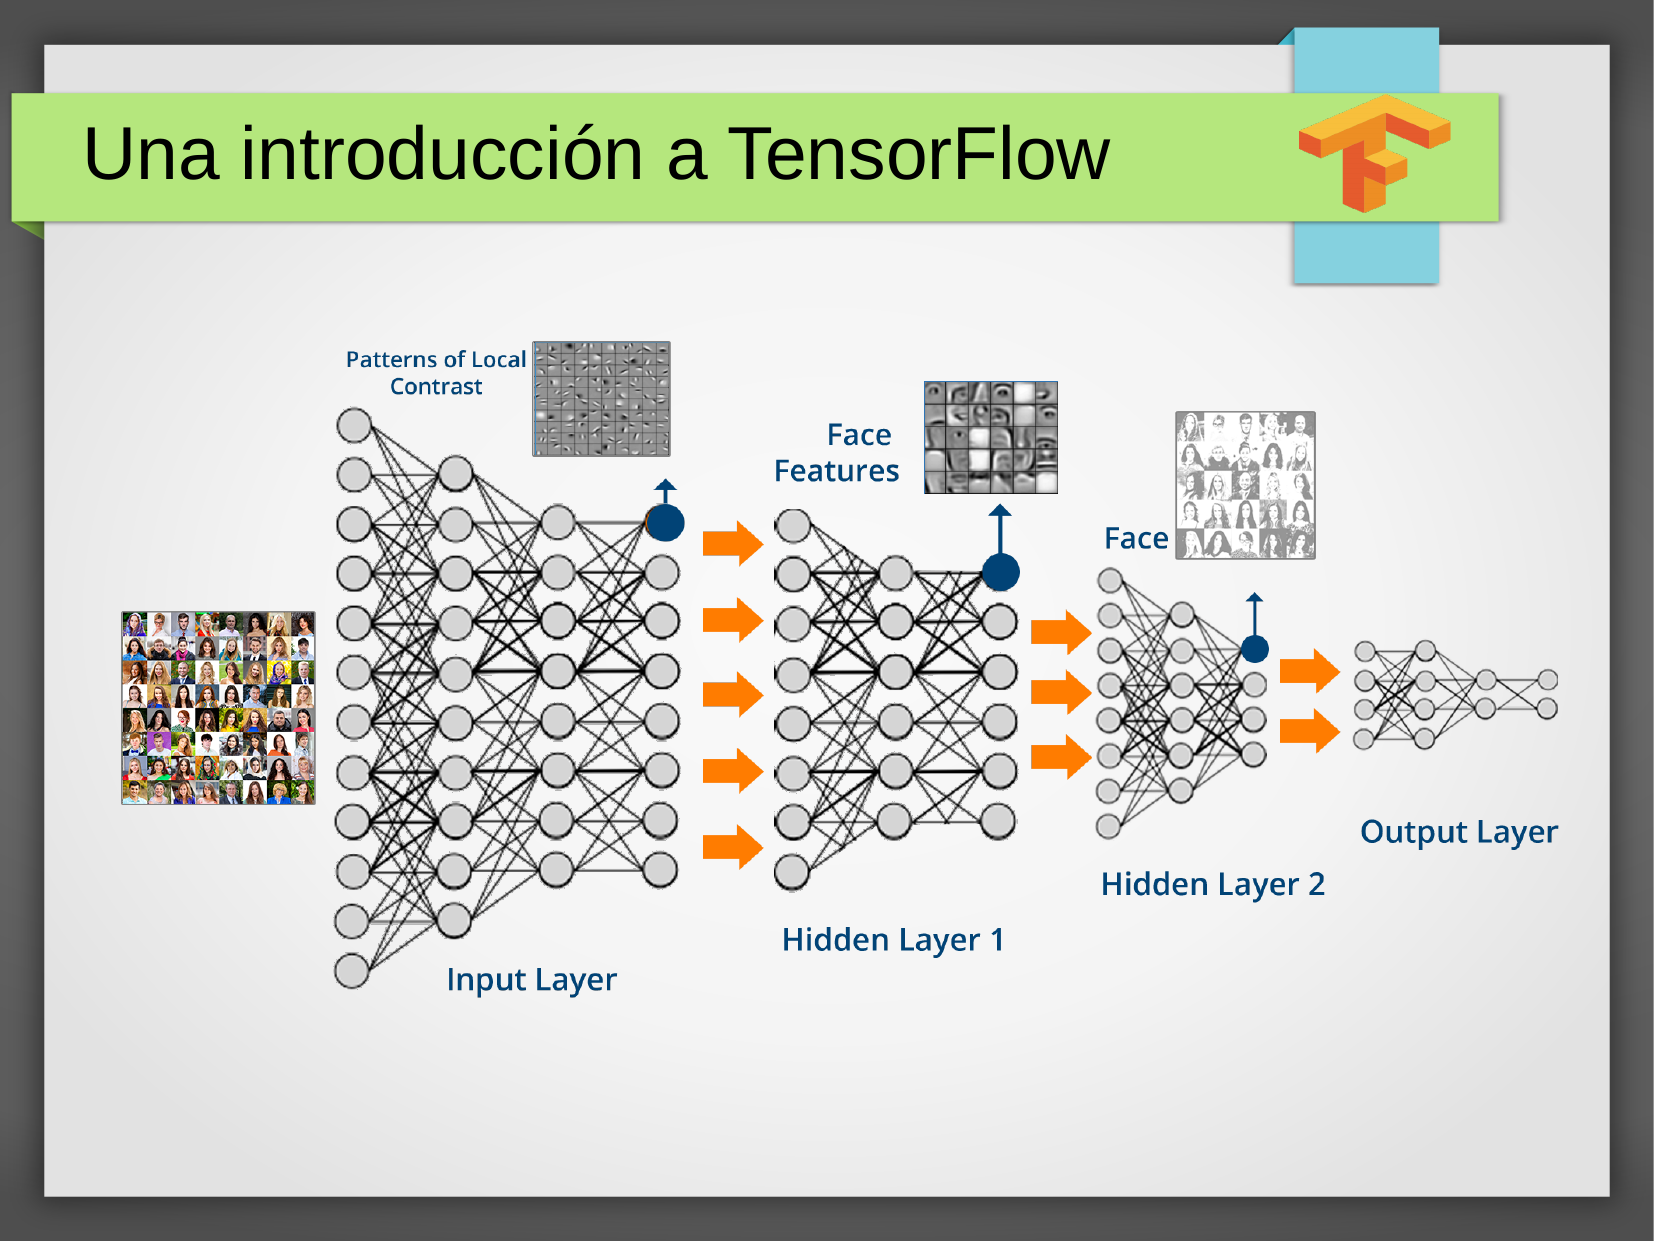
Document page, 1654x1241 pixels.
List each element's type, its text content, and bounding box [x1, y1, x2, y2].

picture [0, 0, 1654, 1241]
title Una introducción a TensorFlow [82, 27, 1264, 280]
